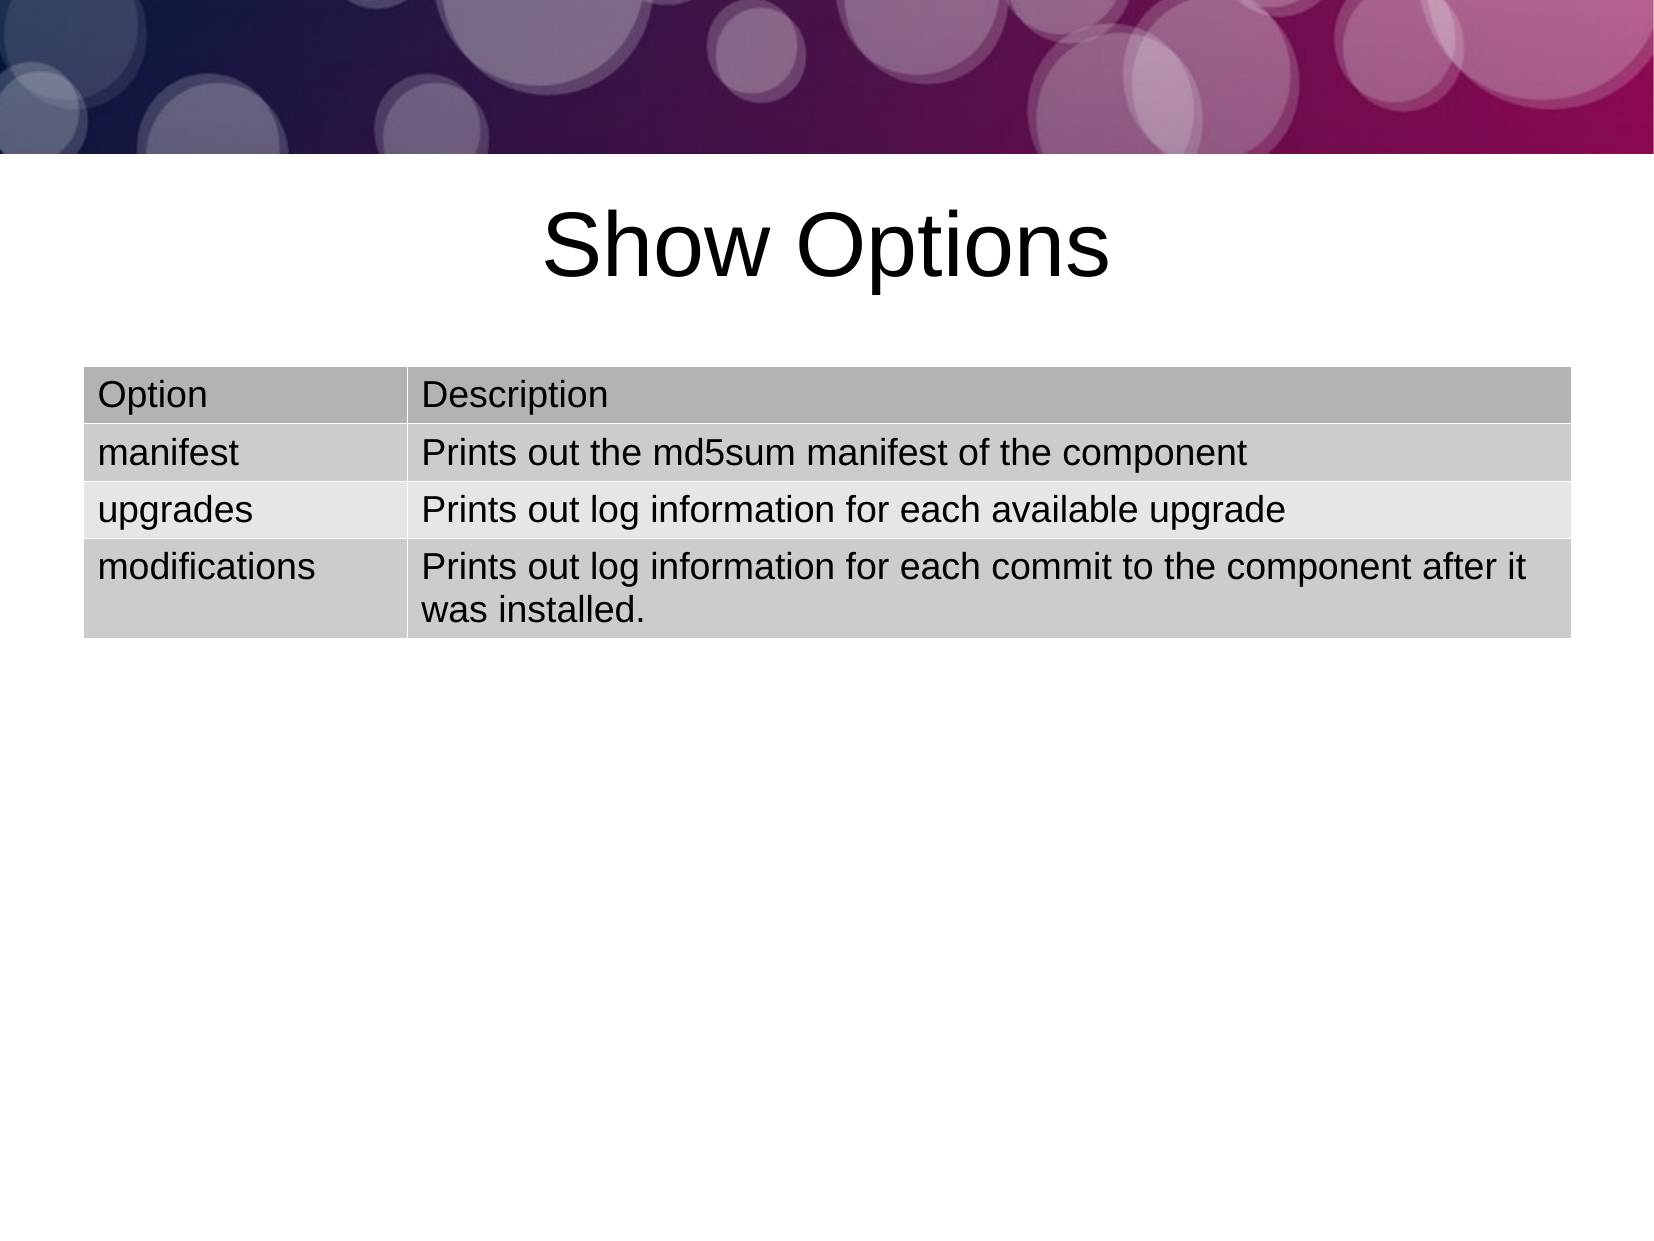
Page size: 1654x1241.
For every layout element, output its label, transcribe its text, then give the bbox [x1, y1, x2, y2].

table_cell manifest [84, 424, 407, 481]
table_header Option [84, 367, 407, 423]
table_cell modifications [84, 539, 407, 638]
table_cell Prints out log information for each available upgrade [408, 482, 1571, 538]
table_header Description [408, 367, 1571, 423]
table_cell upgrades [84, 482, 407, 538]
title Show Options [82, 159, 1571, 331]
table_cell Prints out log information for each commit to the component after it was installed. [408, 539, 1571, 638]
table_cell Prints out the md5sum manifest of the component [408, 424, 1571, 481]
picture [0, 0, 1654, 154]
